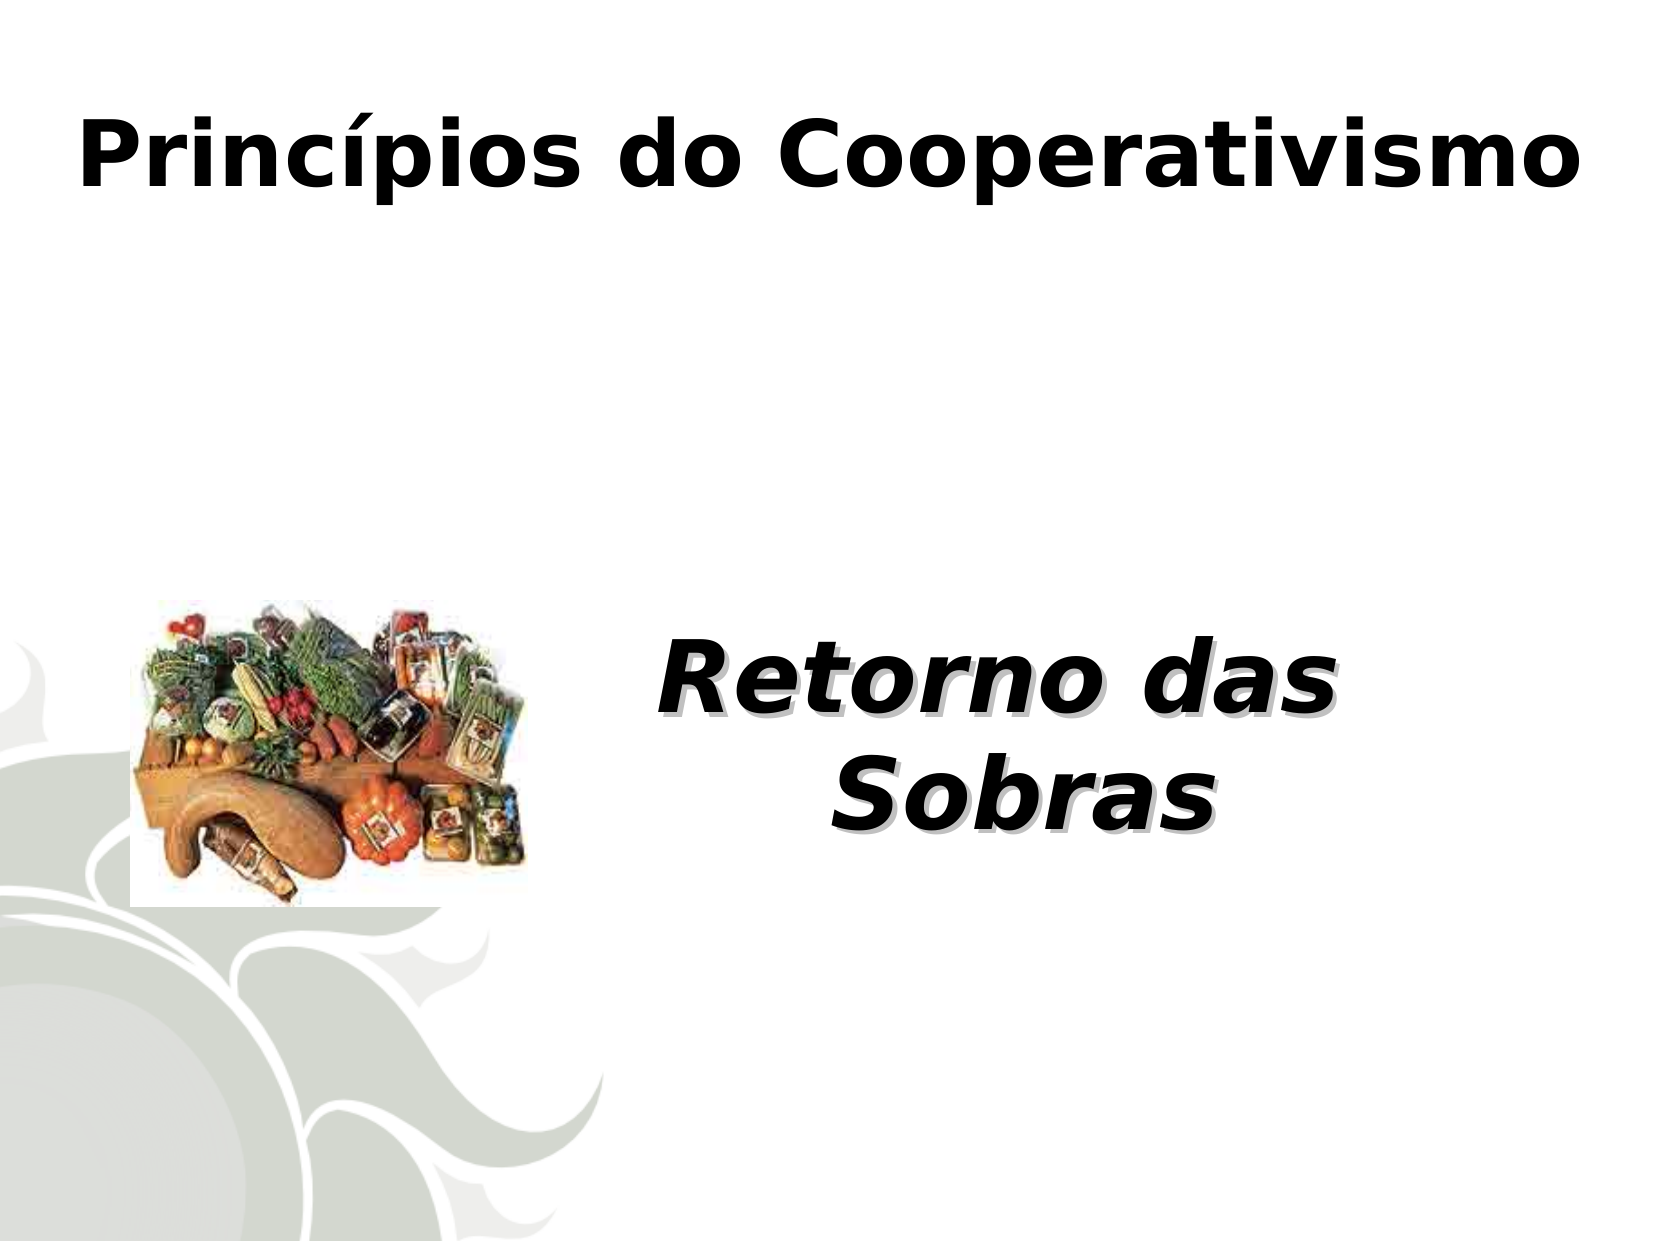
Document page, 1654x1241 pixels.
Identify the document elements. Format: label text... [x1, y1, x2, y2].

picture [0, 555, 644, 1241]
title Princípios do Cooperativismo [59, 51, 1602, 259]
list Retorno das Sobras [561, 620, 1418, 853]
